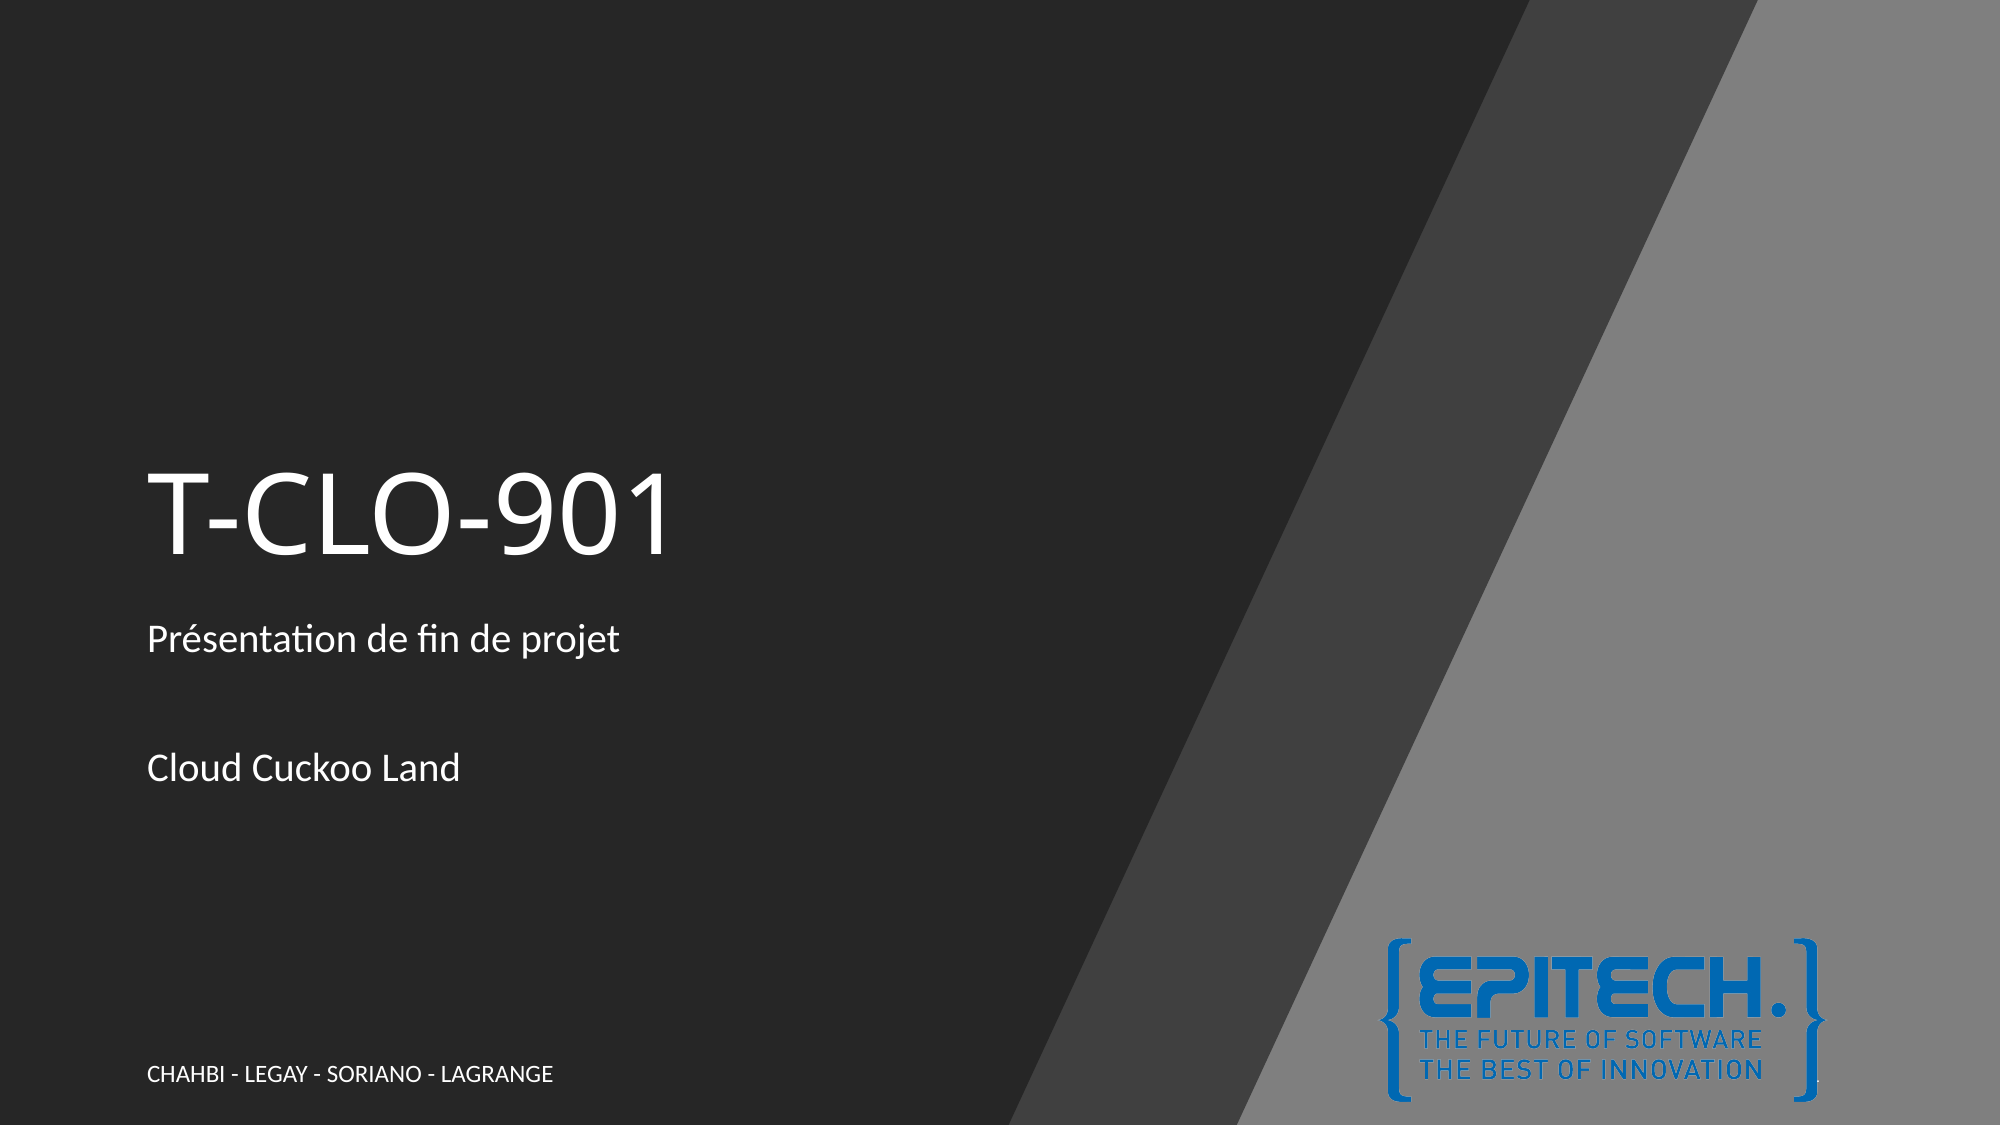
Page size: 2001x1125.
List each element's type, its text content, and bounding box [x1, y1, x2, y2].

text_box [0, 0, 2000, 1125]
footer CHAHBI - LEGAY - SORIANO - LAGRANGE [131, 1042, 694, 1103]
slide_number [1792, 1042, 1863, 1103]
picture [1377, 938, 1828, 1102]
title T-CLO-901 [131, 157, 1189, 587]
subtitle Présentation de fin de projet Cloud Cuckoo Land [131, 610, 816, 800]
